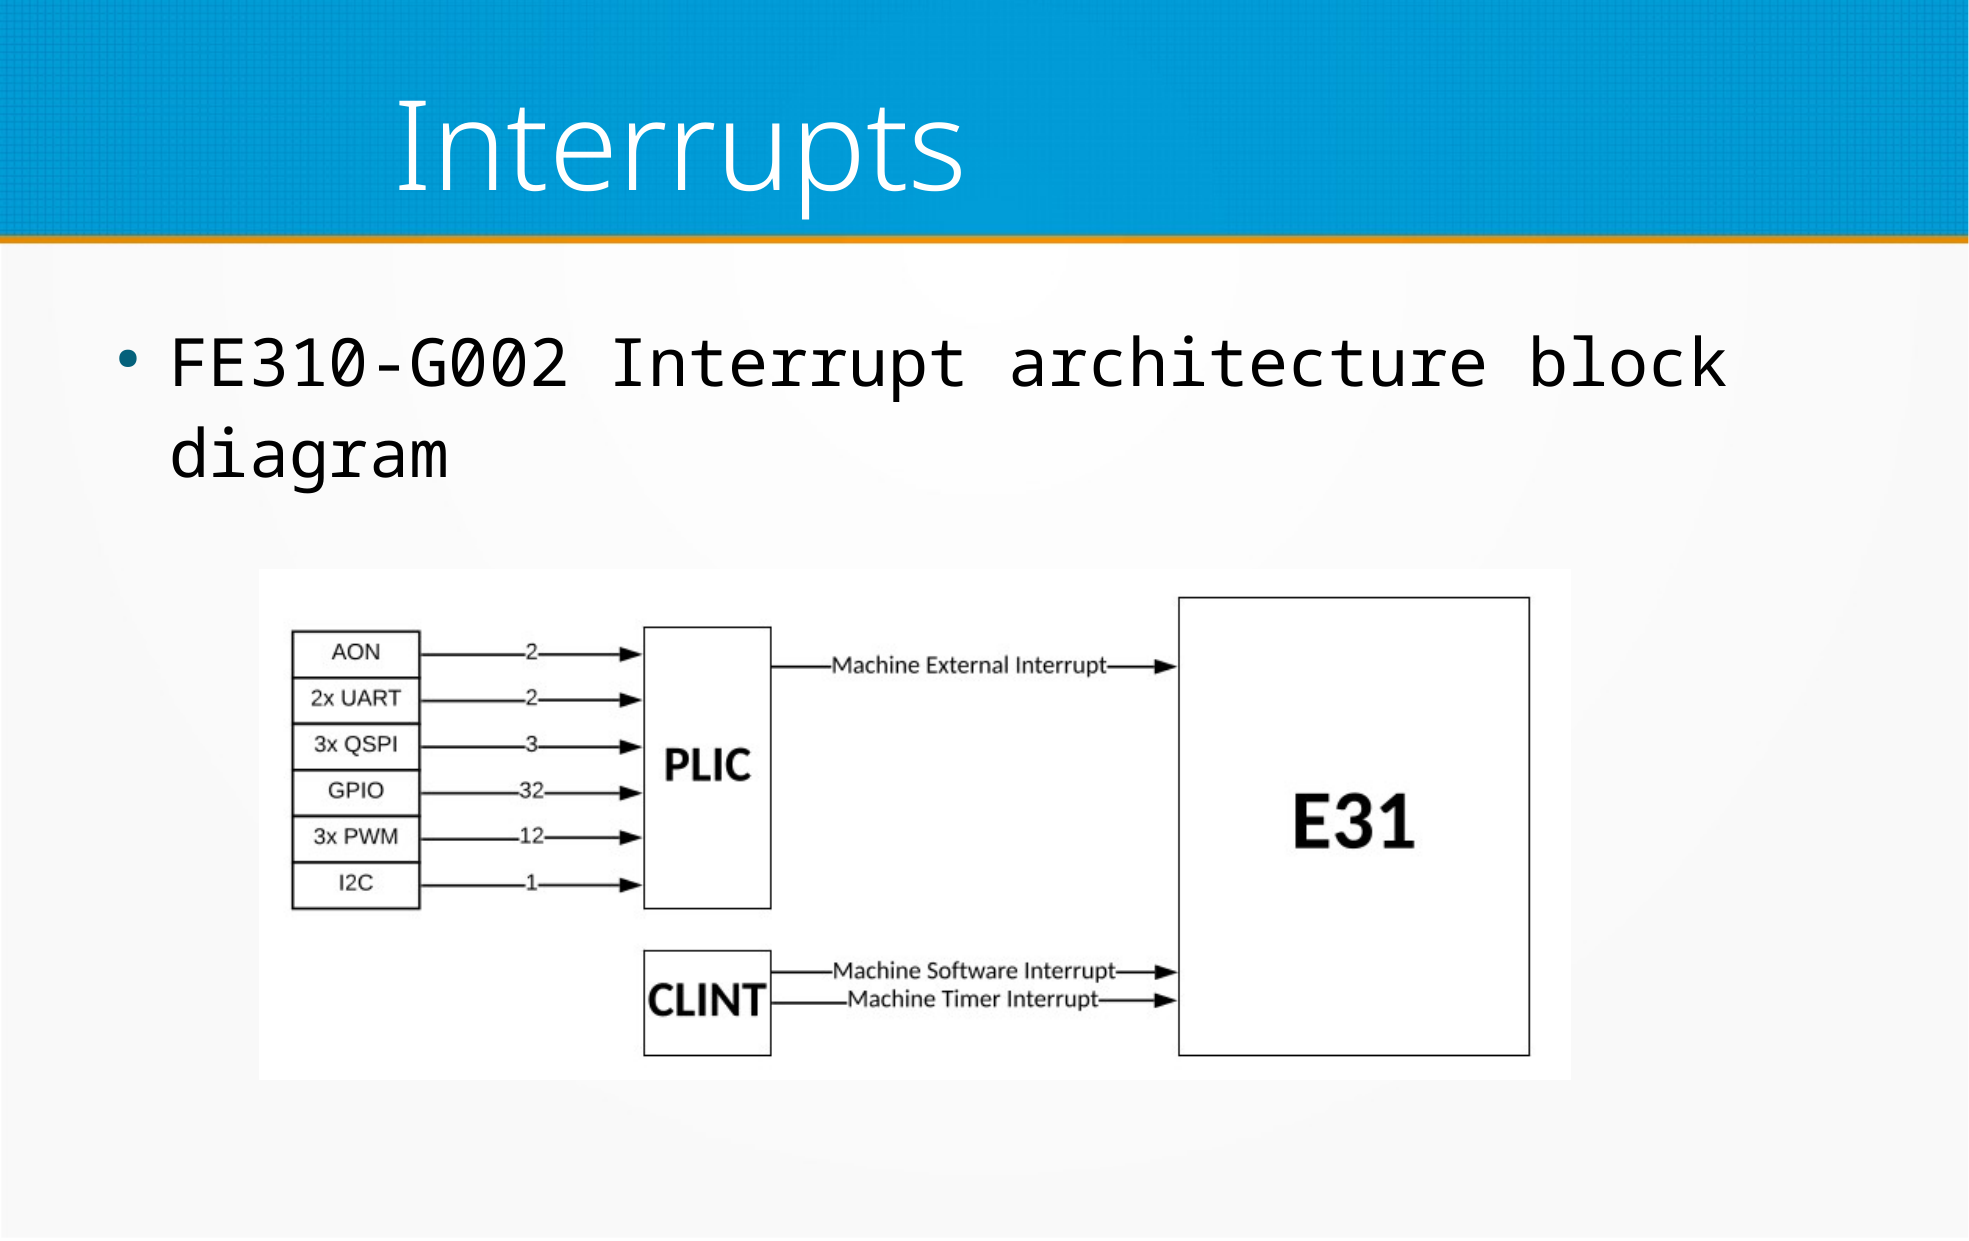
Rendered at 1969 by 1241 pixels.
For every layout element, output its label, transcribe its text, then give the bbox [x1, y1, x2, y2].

title Interrupts [98, 19, 1870, 227]
picture [0, 233, 1969, 1241]
list FE310-G002 Interrupt architecture block diagram [98, 315, 1861, 1081]
